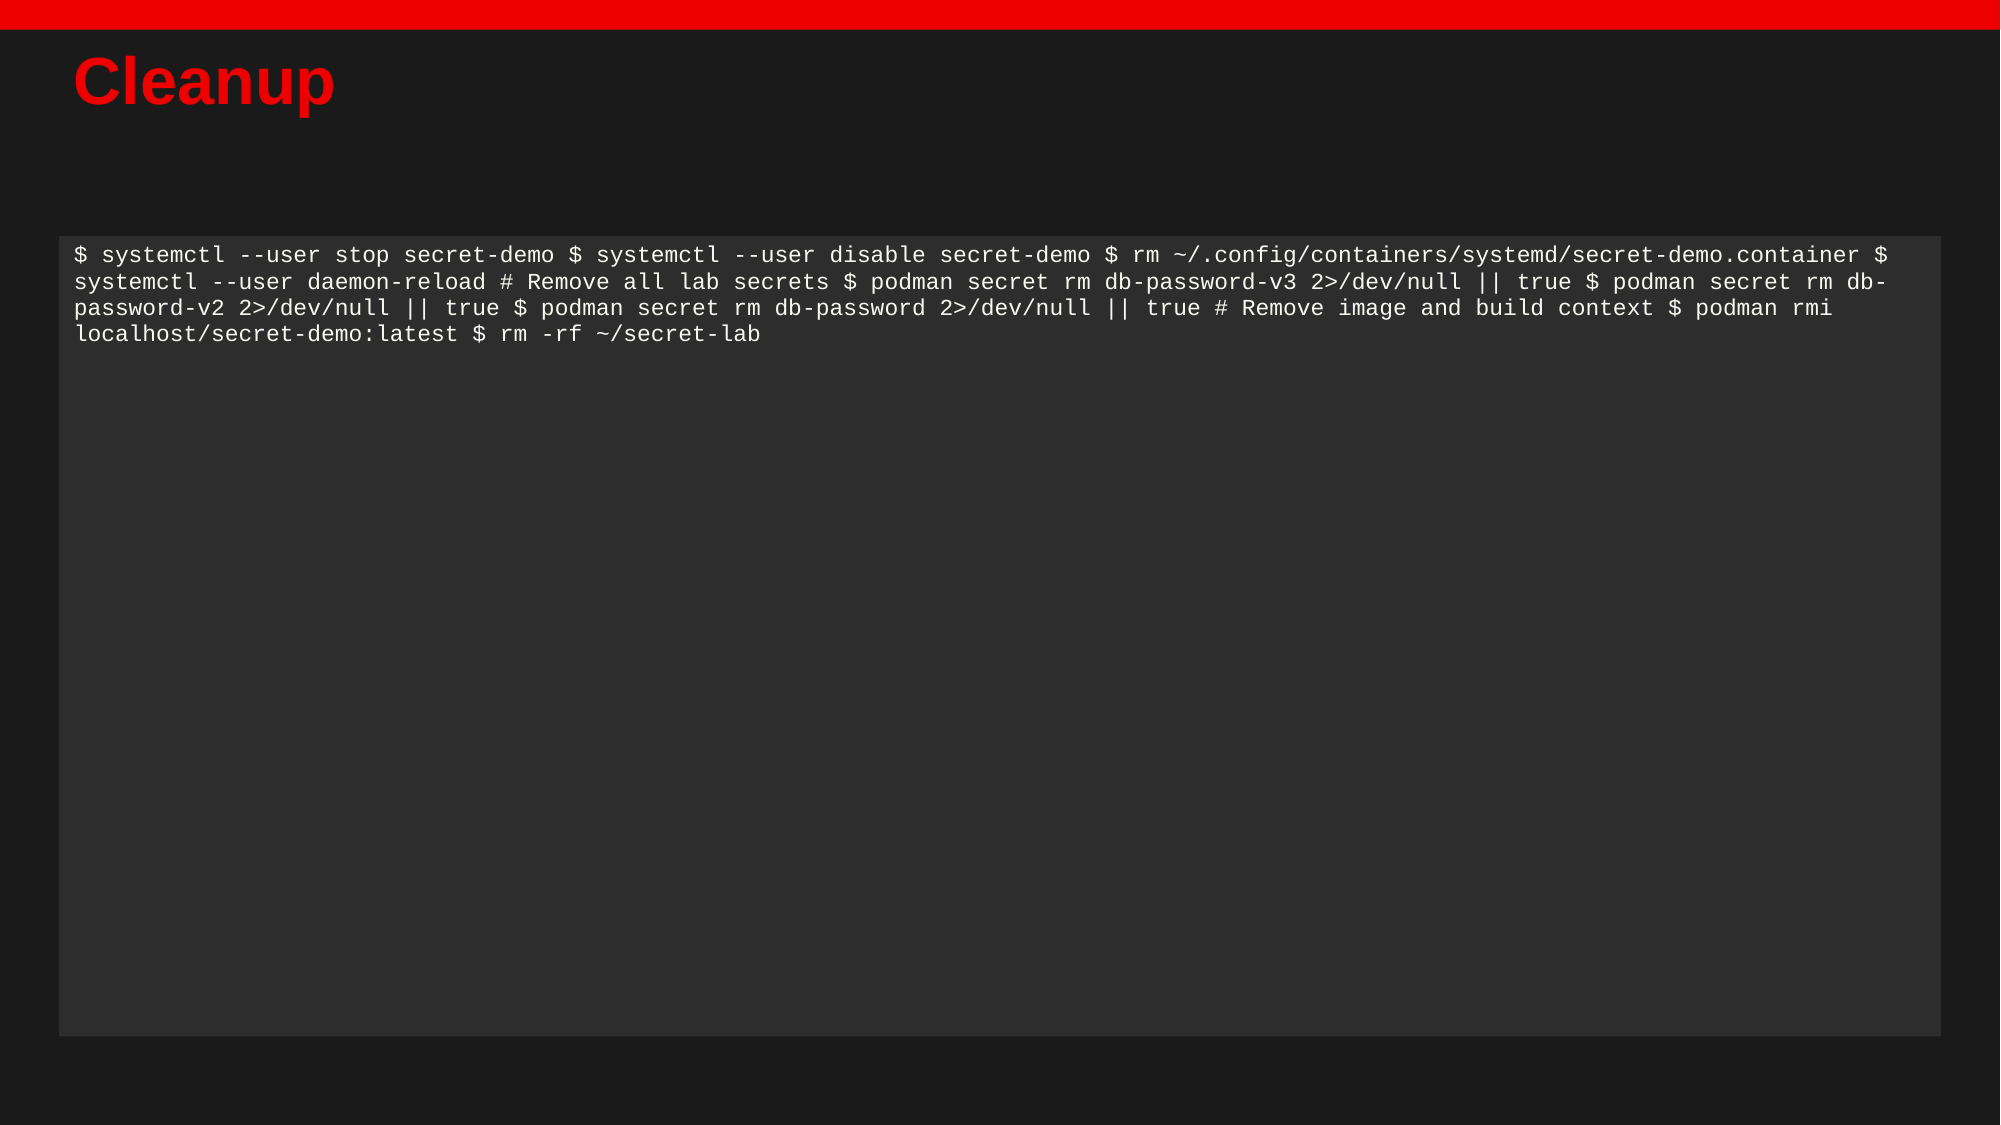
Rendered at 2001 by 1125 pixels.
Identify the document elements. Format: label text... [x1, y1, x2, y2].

text_box [0, 0, 2001, 30]
text_box Cleanup [59, 36, 1942, 208]
text_box $ systemctl --user stop secret-demo $ systemctl --user disable secret-demo $ rm ~/.config/containers/systemd/secret-demo.container $ systemctl --user daemon-reload # Remove all lab secrets $ podman secret rm db-password-v3 2>/dev/null || true $ podman secret rm db-password-v2 2>/dev/null || true $ podman secret rm db-password 2>/dev/null || true # Remove image and build context $ podman rmi localhost/secret-demo:latest $ rm -rf ~/secret-lab [59, 236, 1942, 1037]
